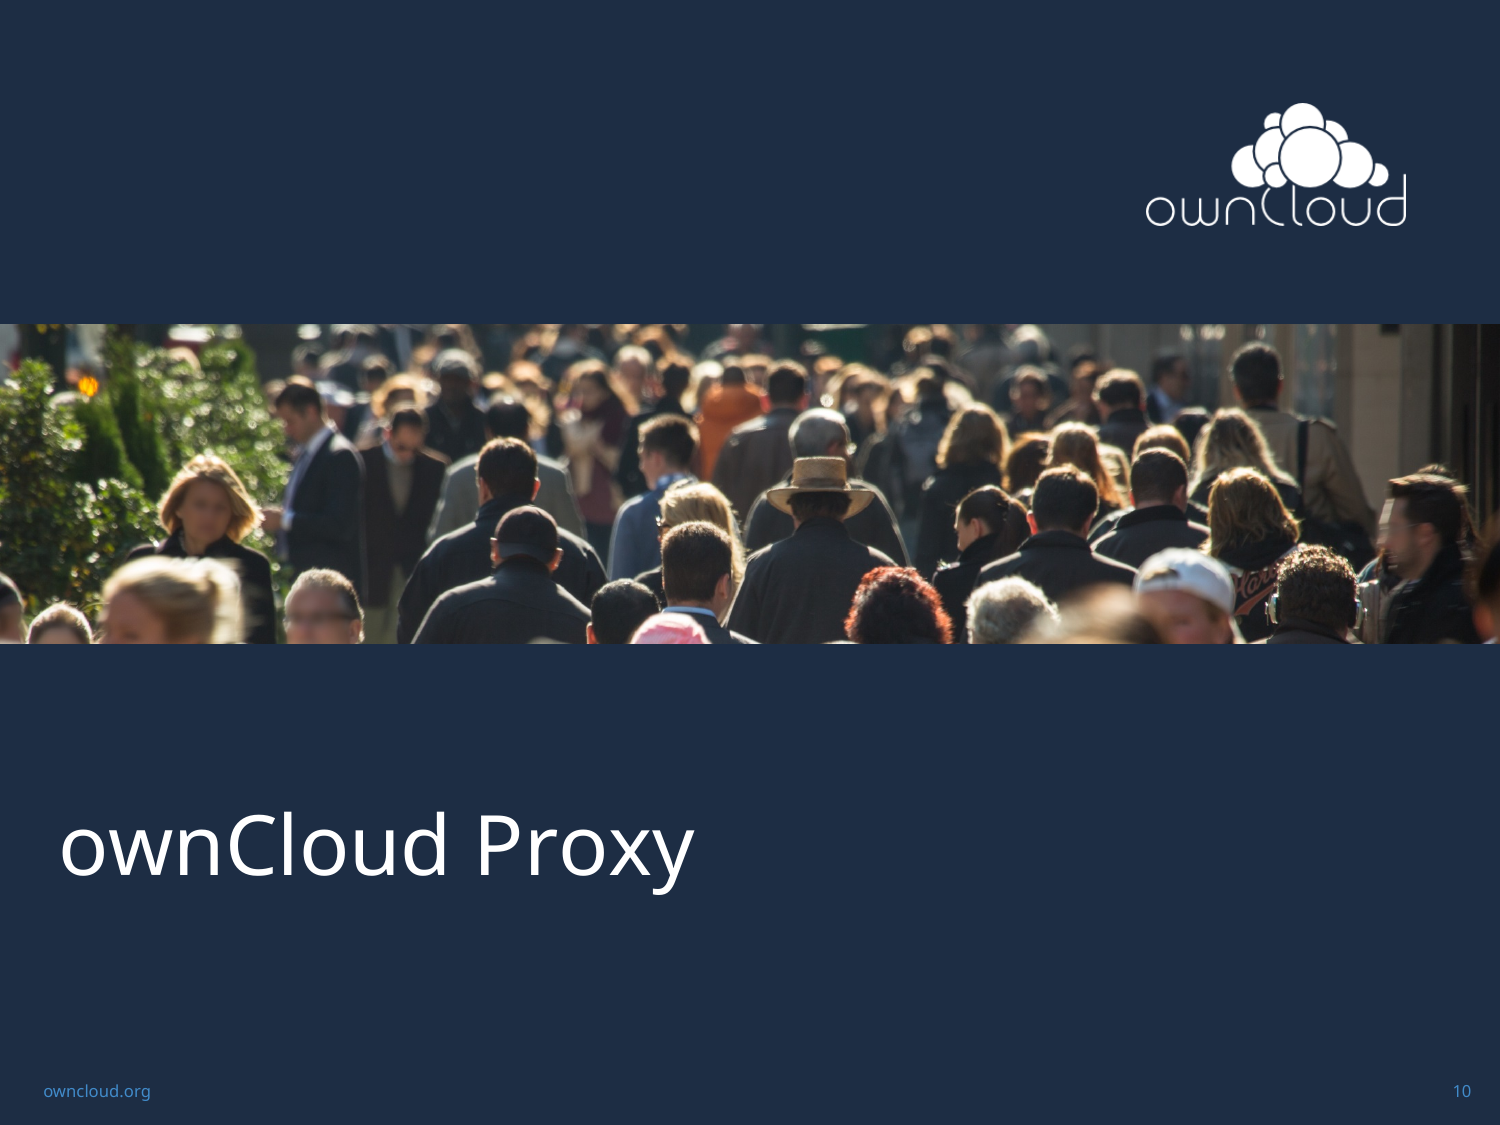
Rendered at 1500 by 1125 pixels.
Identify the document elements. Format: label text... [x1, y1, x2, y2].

picture [1146, 103, 1406, 226]
title ownCloud Proxy [58, 754, 1427, 942]
picture [0, 324, 1500, 644]
